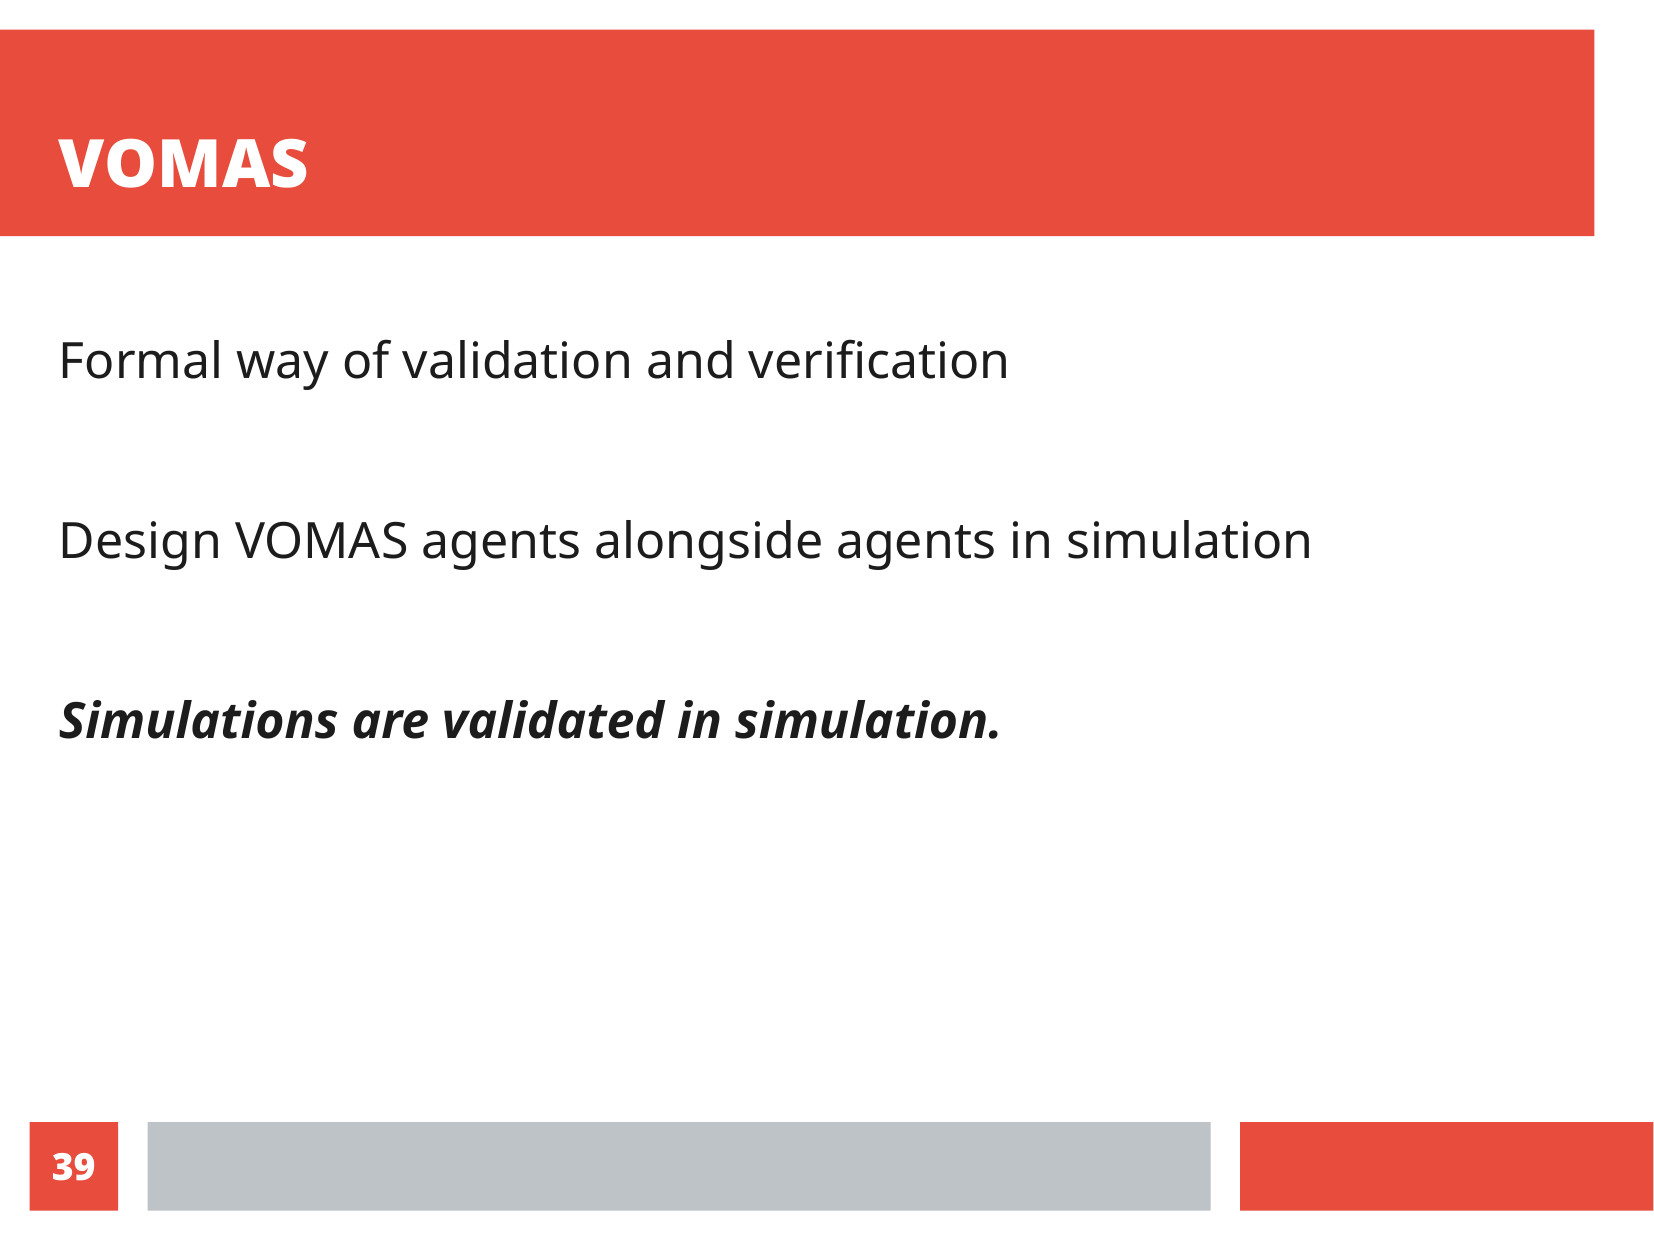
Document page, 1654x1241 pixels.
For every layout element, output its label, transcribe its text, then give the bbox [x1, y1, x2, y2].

list Formal way of validation and verification Design VOMAS agents alongside agents in simulation Simulations are validated in simulation. [59, 324, 1565, 1093]
title VOMAS [59, 59, 1595, 207]
